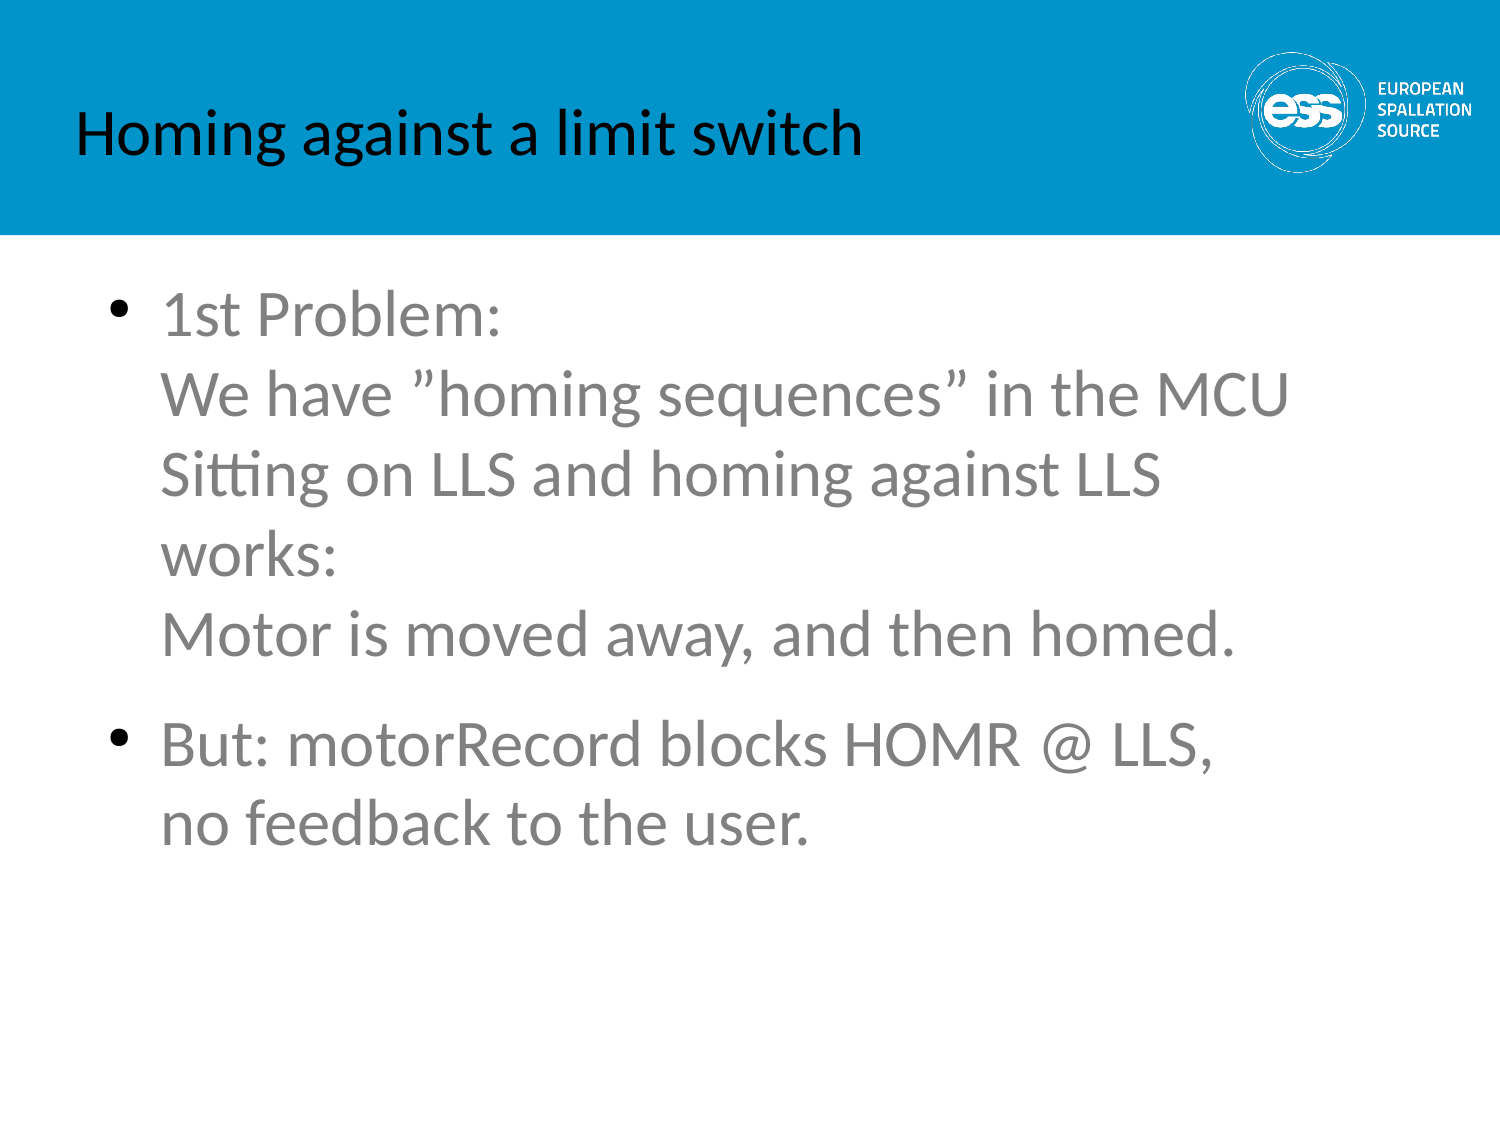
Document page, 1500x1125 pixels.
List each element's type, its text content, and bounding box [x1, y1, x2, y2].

picture [1432, 125, 1438, 136]
picture [1436, 104, 1444, 115]
picture [1443, 86, 1450, 93]
picture [1409, 104, 1415, 115]
picture [1418, 104, 1423, 115]
picture [1389, 104, 1393, 115]
list 1st Problem: We have ”homing sequences” in the MCU Sitting on LLS and homing against LLS works: Motor is moved away, and then homed. But: motorRecord blocks HOMR @ LLS, no feedback to the user. [75, 262, 1426, 1005]
picture [1423, 83, 1430, 94]
picture [1264, 94, 1342, 127]
picture [1454, 83, 1458, 94]
picture [1398, 109, 1406, 115]
picture [1422, 125, 1428, 134]
picture [1400, 83, 1407, 94]
picture [1379, 83, 1385, 94]
title Homing against a limit switch [75, 45, 1247, 233]
